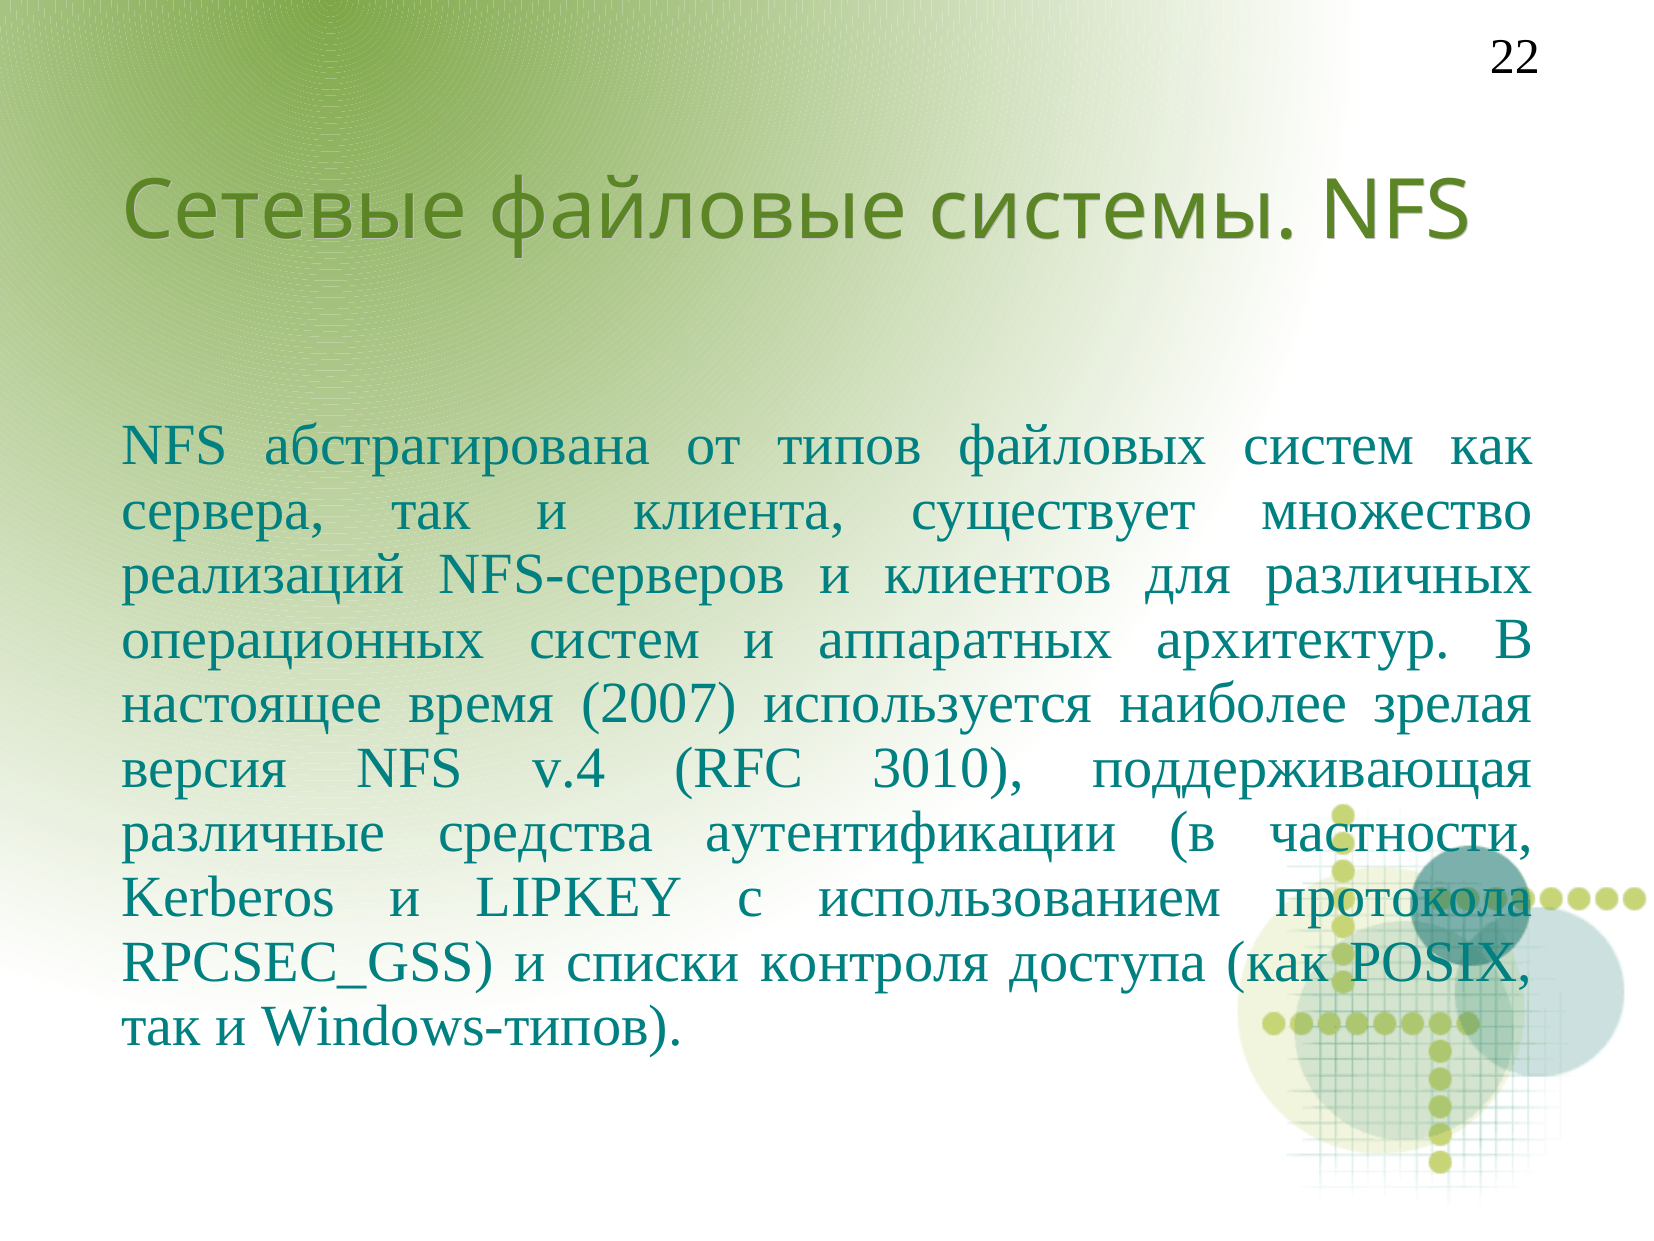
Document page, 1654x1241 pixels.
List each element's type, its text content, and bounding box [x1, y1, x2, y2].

title Сетевые файловые системы. NFS [121, 102, 1534, 311]
text_box <номер> [1500, 29, 1654, 89]
subtitle NFS абстрагирована от типов файловых систем как сервера, так и клиента, существует множество реализаций NFS-серверов и клиентов для различных операционных систем и аппаратных архитектур. В настоящее время (2007) используется наиболее зрелая версия NFS v.4 (RFC 3010), поддерживающая различные средства аутентификации (в частности, Kerberos и LIPKEY с использованием протокола RPCSEC_GSS) и списки контроля доступа (как POSIX, так и Windows-типов). [121, 344, 1534, 1127]
picture [1224, 792, 1654, 1211]
